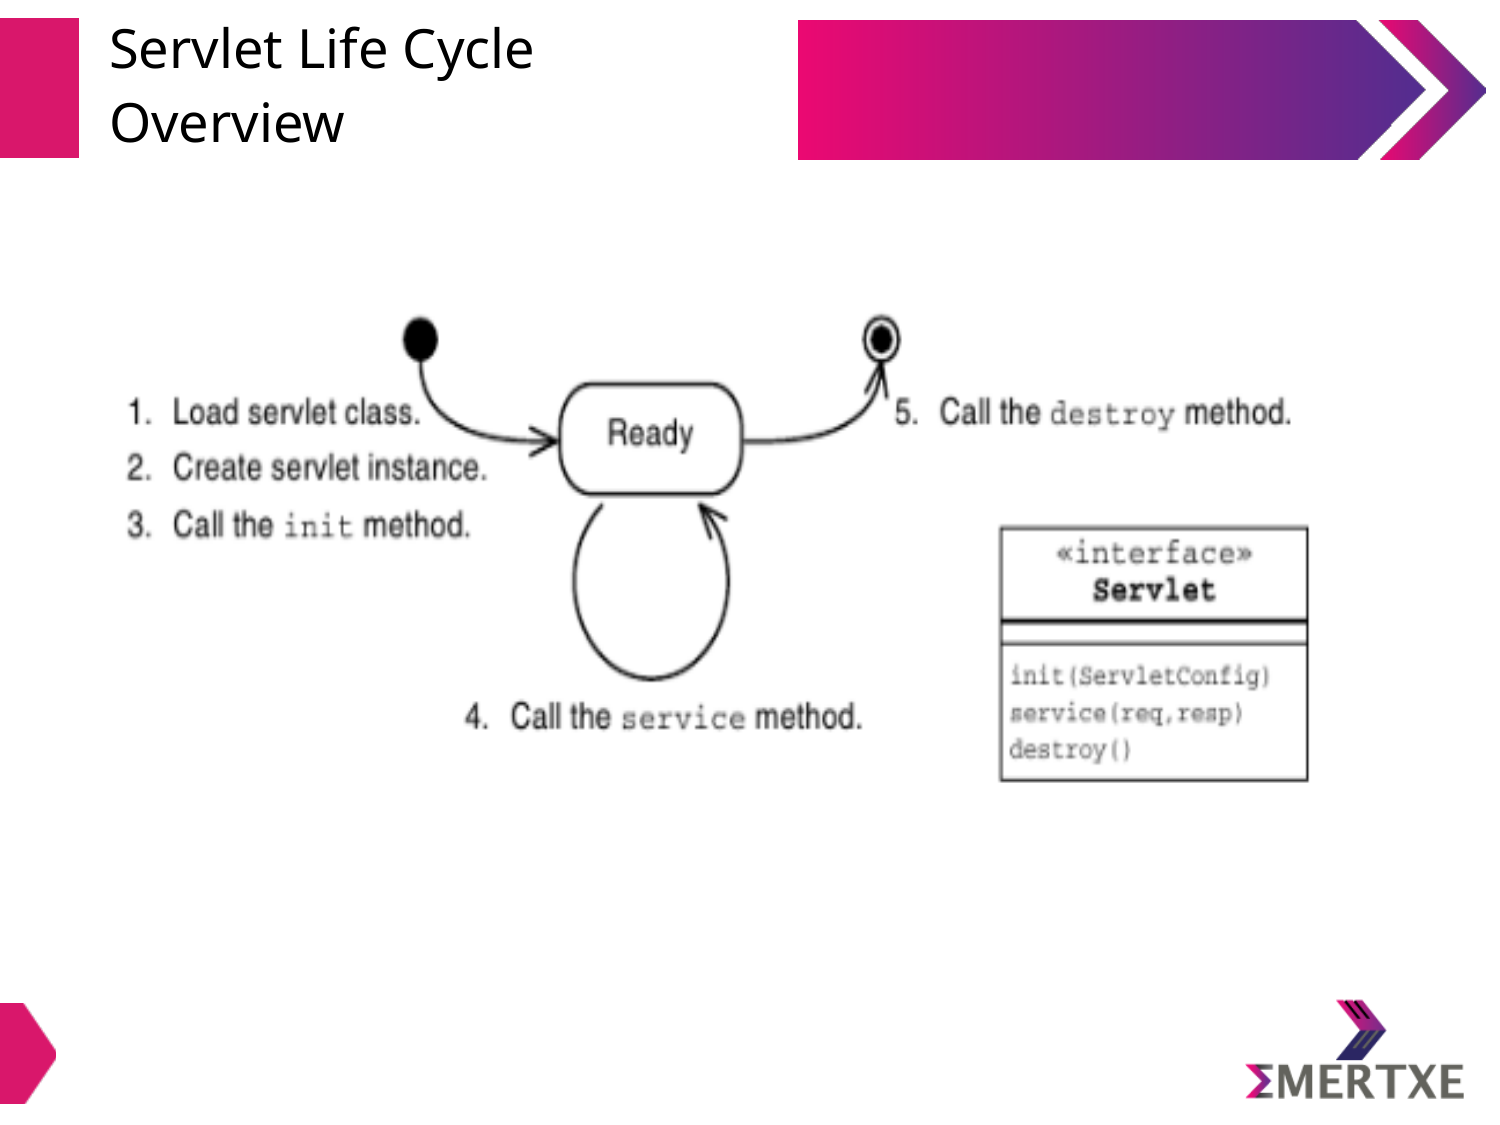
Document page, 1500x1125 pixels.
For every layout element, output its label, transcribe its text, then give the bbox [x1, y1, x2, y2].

text_box Servlet Life Cycle Overview [94, 3, 780, 146]
picture [1245, 996, 1465, 1099]
picture [798, 20, 1486, 160]
picture [94, 283, 1418, 851]
